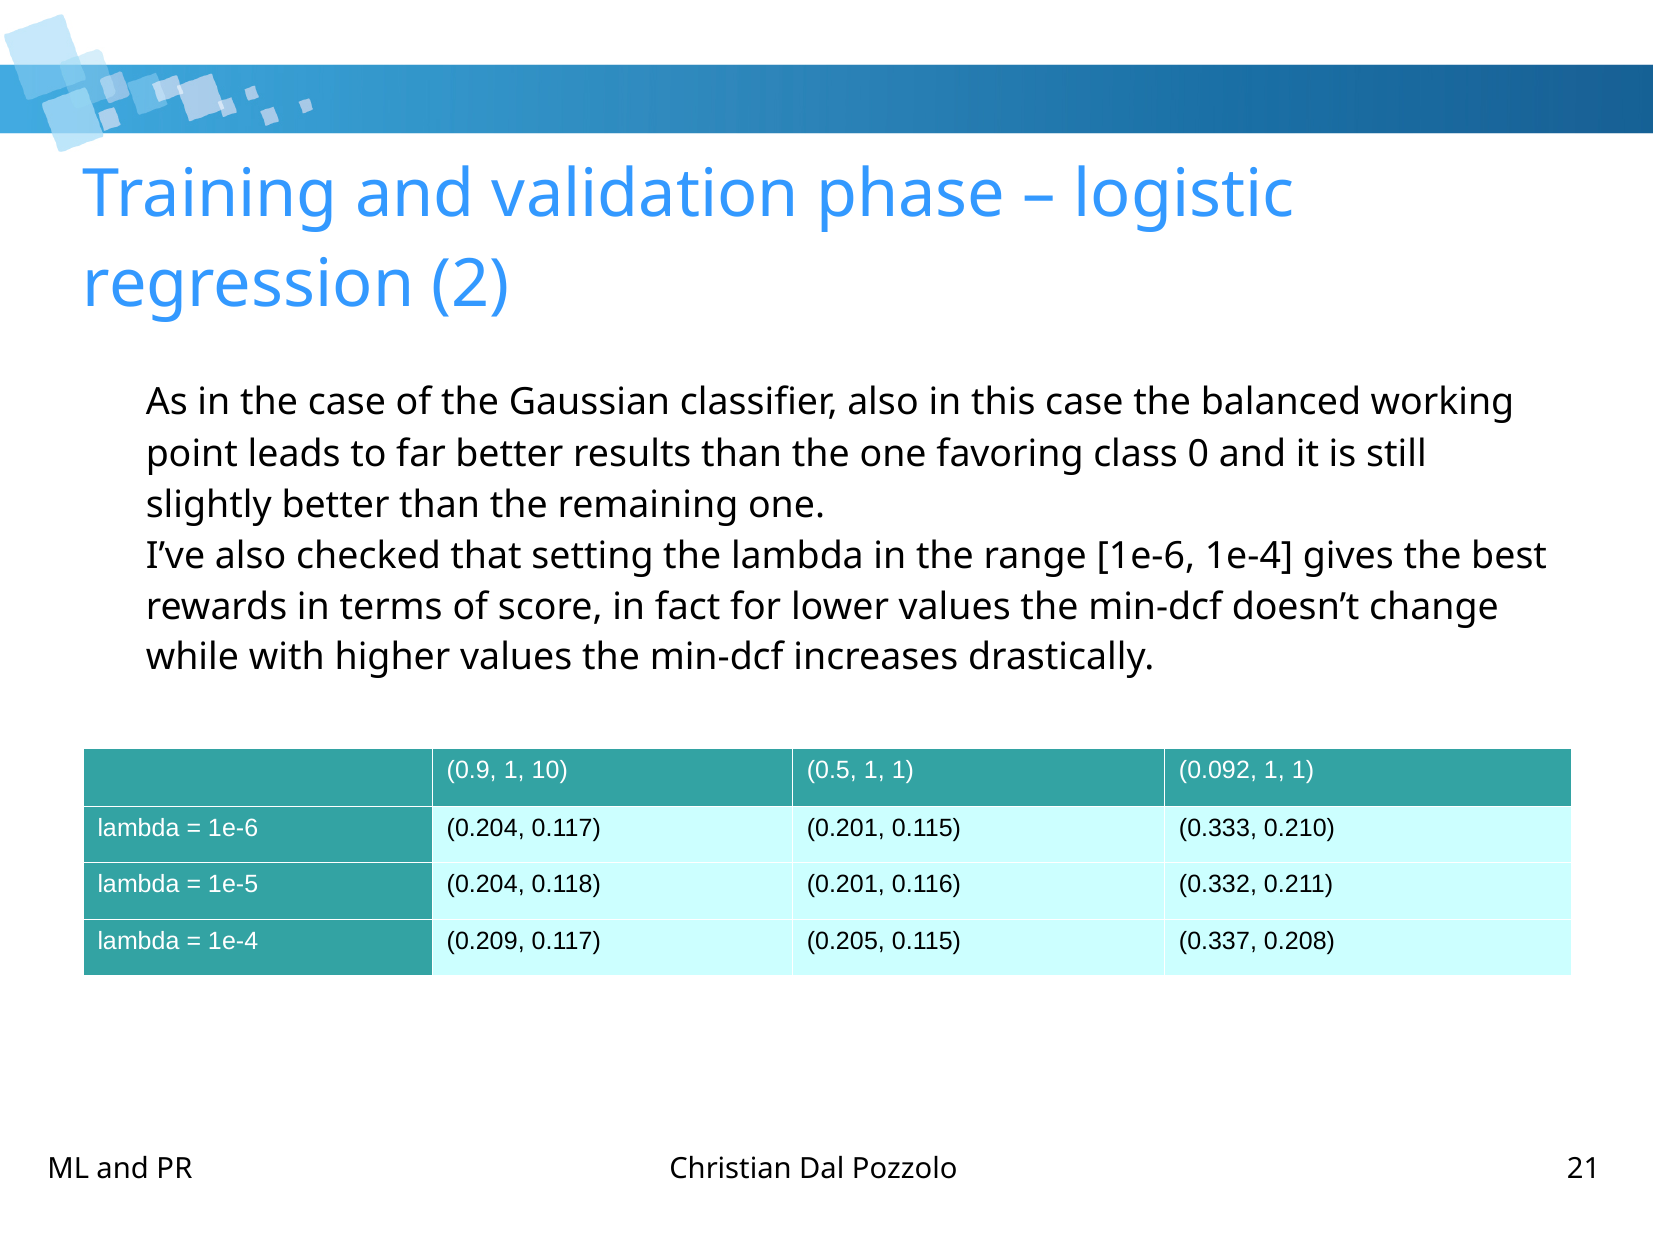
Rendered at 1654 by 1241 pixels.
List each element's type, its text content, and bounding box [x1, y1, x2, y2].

list As in the case of the Gaussian classifier, also in this case the balanced working point leads to far better results than the one favoring class 0 and it is still slightly better than the remaining one. I’ve also checked that setting the lambda in the range [1e-6, 1e-4] gives the best rewards in terms of score, in fact for lower values the min-dcf doesn’t change while with higher values the min-dcf increases drastically. [75, 375, 1564, 638]
table_cell (0.333, 0.210) [1165, 807, 1571, 862]
table_cell lambda = 1e-6 [84, 807, 432, 862]
table_cell lambda = 1e-5 [84, 863, 432, 919]
table_cell (0.204, 0.117) [433, 807, 792, 862]
table_header (0.5, 1, 1) [793, 749, 1164, 806]
table_cell (0.209, 0.117) [433, 920, 792, 975]
table_header (0.092, 1, 1) [1165, 749, 1571, 806]
table_header [84, 749, 432, 806]
table_cell (0.337, 0.208) [1165, 920, 1571, 975]
table_cell (0.201, 0.115) [793, 807, 1164, 862]
table_cell (0.201, 0.116) [793, 863, 1164, 919]
table_cell (0.204, 0.118) [433, 863, 792, 919]
table_cell (0.205, 0.115) [793, 920, 1164, 975]
table_cell lambda = 1e-4 [84, 920, 432, 975]
picture [0, 0, 1653, 1238]
table_header (0.9, 1, 10) [433, 749, 792, 806]
title Training and validation phase – logistic regression (2) [82, 132, 1571, 340]
table_cell (0.332, 0.211) [1165, 863, 1571, 919]
